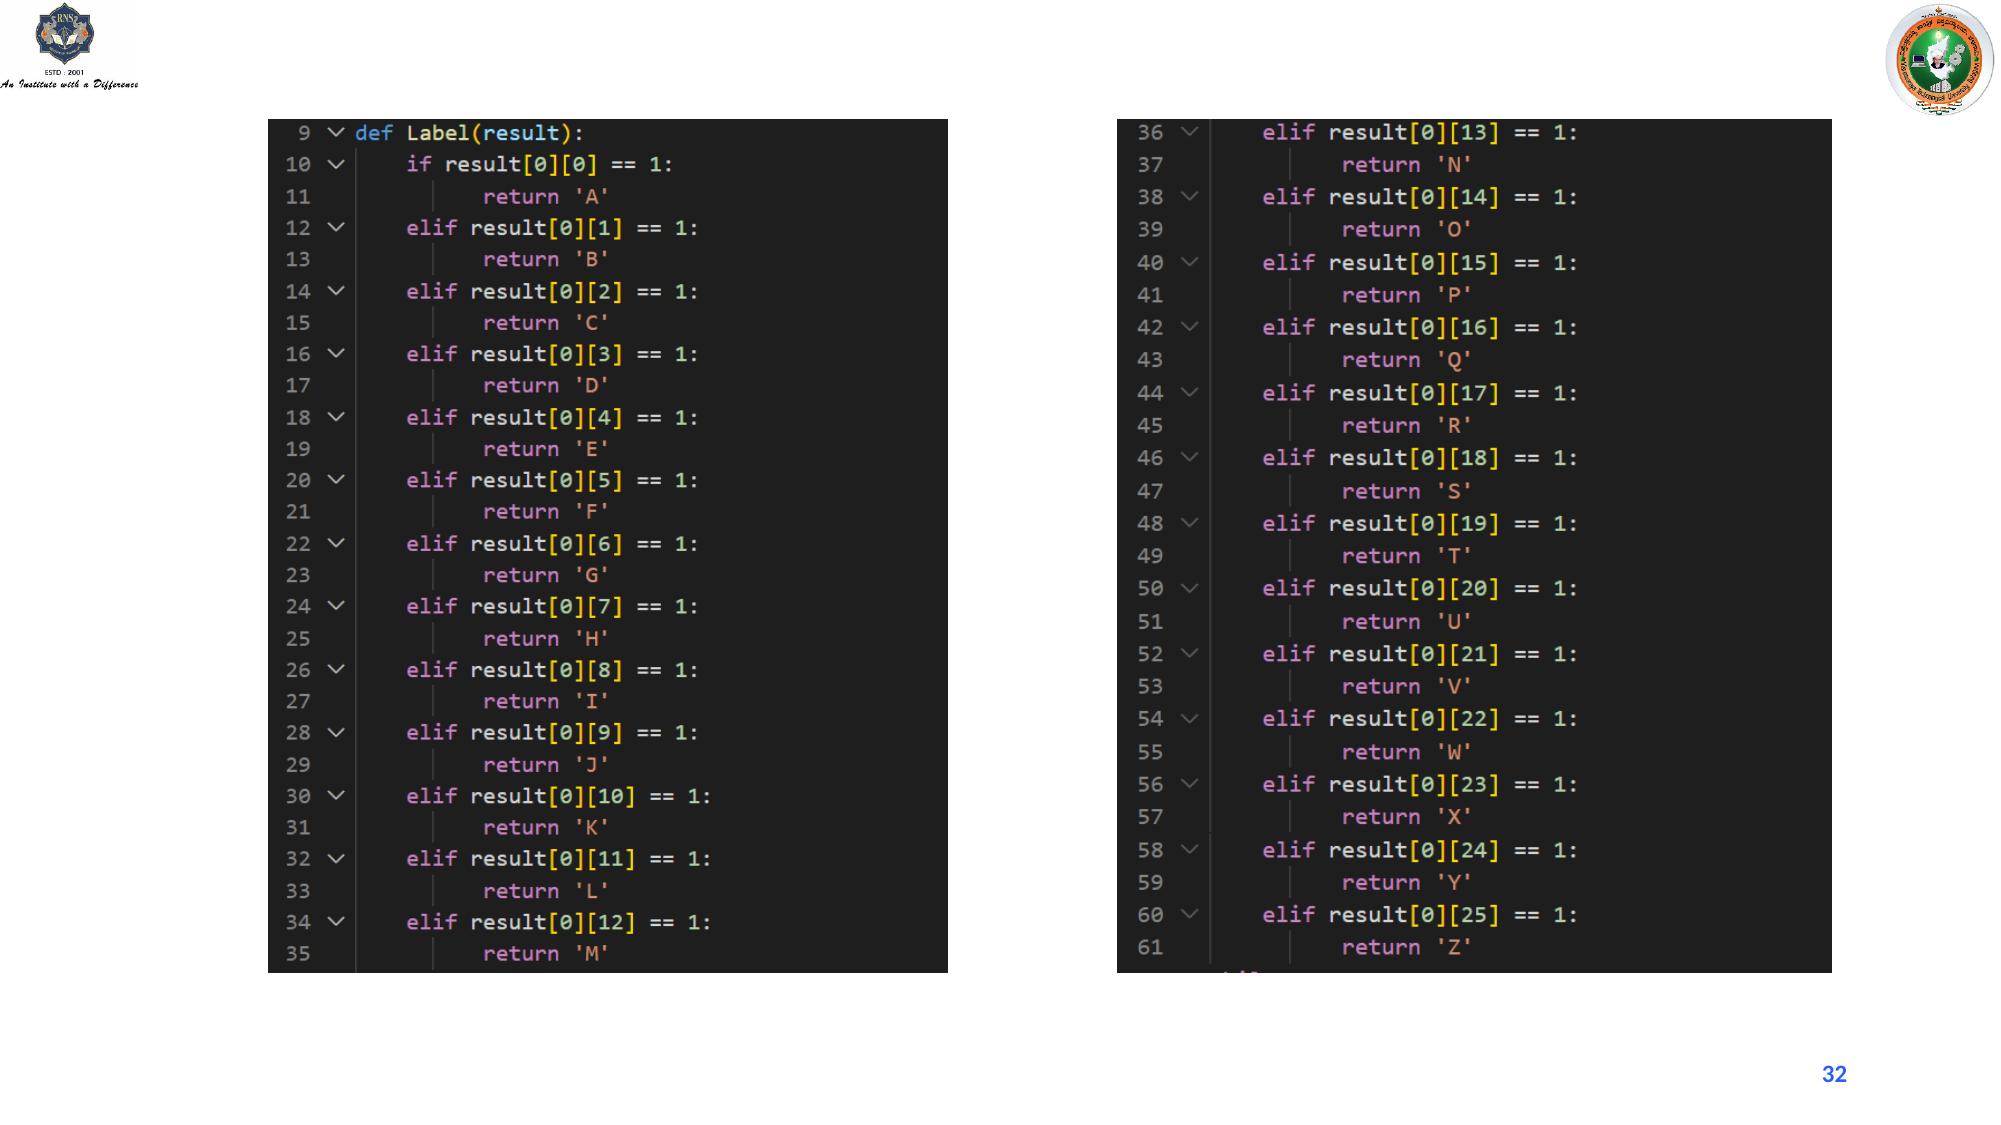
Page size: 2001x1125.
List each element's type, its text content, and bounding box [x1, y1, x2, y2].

slide_number <number> [1412, 1042, 1863, 1103]
picture [0, 0, 138, 90]
picture [268, 119, 948, 973]
picture [1117, 119, 1832, 973]
picture [1882, 2, 1997, 117]
